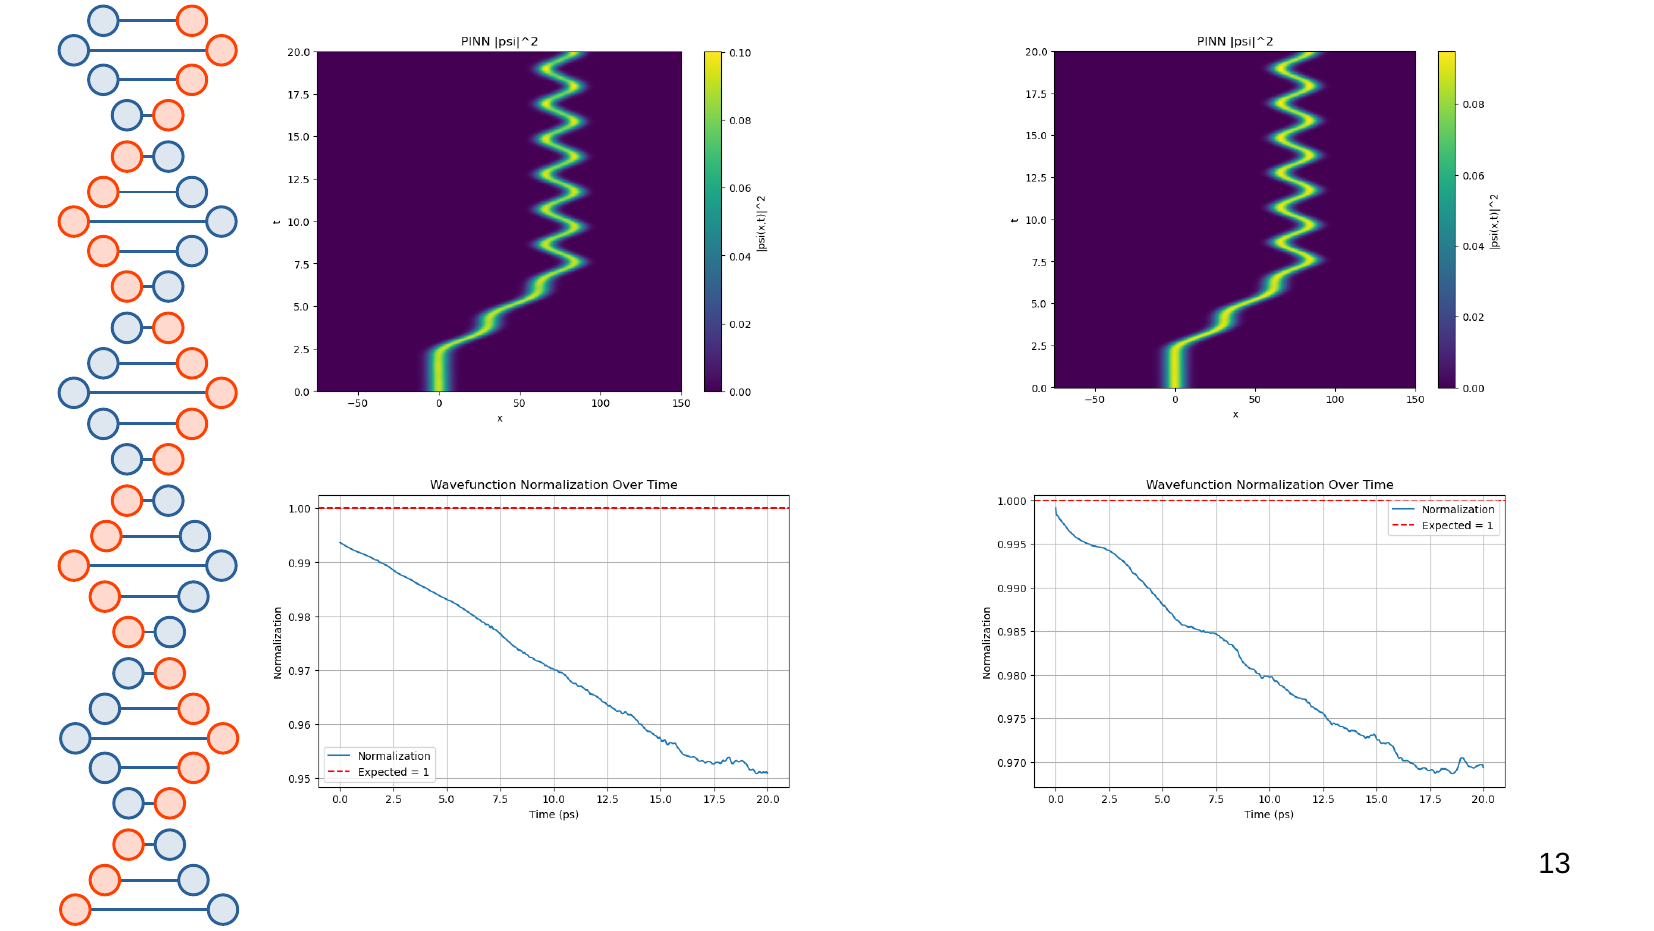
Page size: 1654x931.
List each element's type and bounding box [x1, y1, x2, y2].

picture [265, 472, 796, 827]
picture [974, 472, 1512, 827]
picture [1003, 29, 1506, 426]
picture [265, 29, 773, 430]
